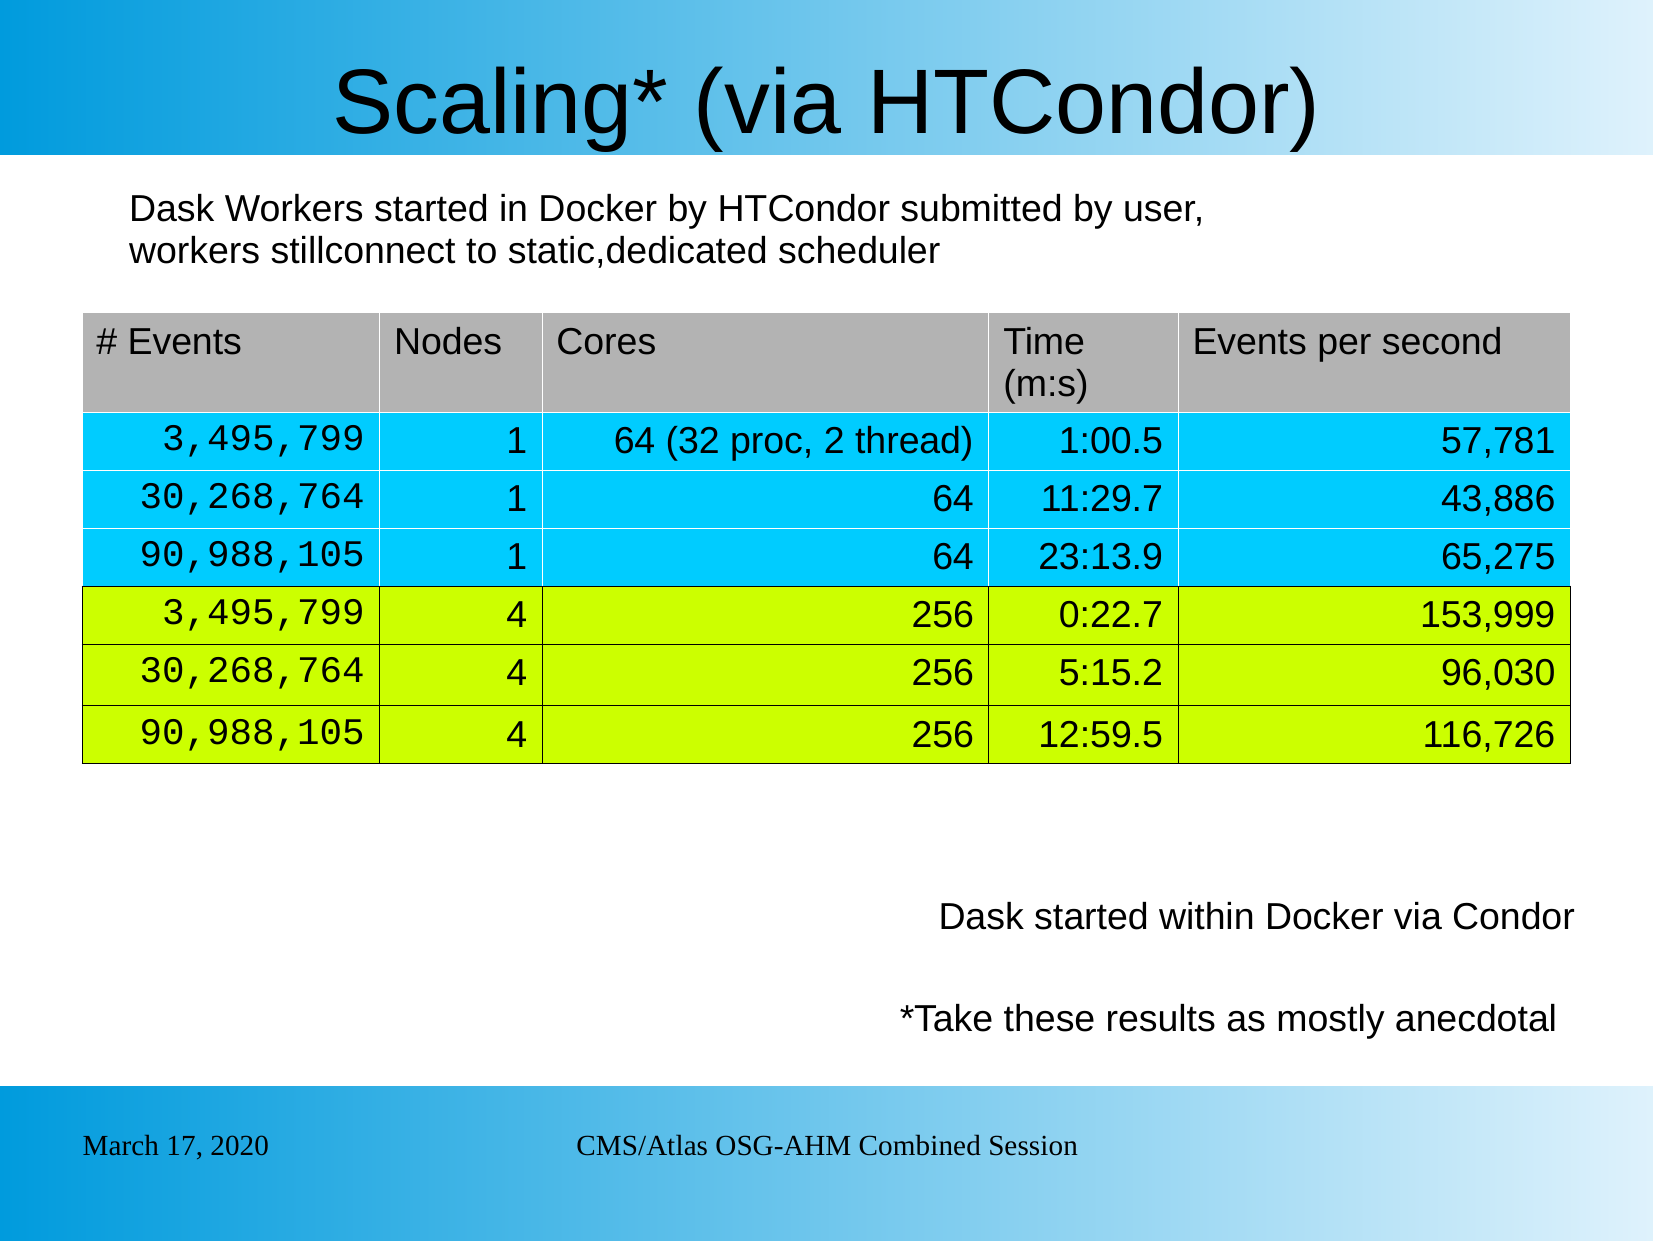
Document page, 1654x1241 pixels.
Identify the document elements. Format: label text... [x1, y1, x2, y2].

table_cell 23:13.9 [989, 529, 1178, 586]
table_cell 64 [543, 529, 988, 586]
table_cell 65,275 [1179, 529, 1570, 586]
table_header Nodes [380, 313, 542, 412]
table_cell 43,886 [1179, 471, 1570, 528]
table_cell 1 [380, 413, 542, 470]
table_cell 3,495,799 [83, 413, 379, 470]
table_header # Events [83, 313, 379, 412]
table_cell 1:00.5 [989, 413, 1178, 470]
title Scaling* (via HTCondor) [82, 49, 1571, 155]
table_cell 256 [543, 587, 988, 644]
table_cell 256 [543, 645, 988, 705]
text_box *Take these results as mostly anecdotal [885, 990, 1573, 1047]
table_cell 256 [543, 706, 988, 763]
table_cell 12:59.5 [989, 706, 1178, 763]
table_cell 90,988,105 [83, 706, 379, 763]
table_cell 64 [543, 471, 988, 528]
text_box Dask started within Docker via Condor [923, 888, 1591, 946]
table_cell 57,781 [1179, 413, 1570, 470]
table_cell 90,988,105 [83, 529, 379, 586]
table_cell 1 [380, 529, 542, 586]
table_cell 5:15.2 [989, 645, 1178, 705]
table_cell 11:29.7 [989, 471, 1178, 528]
table_header Time (m:s) [989, 313, 1178, 412]
table_cell 3,495,799 [83, 587, 379, 644]
table_cell 30,268,764 [83, 645, 379, 705]
table_cell 30,268,764 [83, 471, 379, 528]
table_cell 1 [380, 471, 542, 528]
table_cell 64 (32 proc, 2 thread) [543, 413, 988, 470]
table_cell 116,726 [1179, 706, 1570, 763]
table_cell 0:22.7 [989, 587, 1178, 644]
table_header Cores [543, 313, 988, 412]
table_cell 153,999 [1179, 587, 1570, 644]
table_cell 4 [380, 645, 542, 705]
table_cell 4 [380, 587, 542, 644]
table_cell 4 [380, 706, 542, 763]
table_header Events per second [1179, 313, 1570, 412]
table_cell 96,030 [1179, 645, 1570, 705]
text_box Dask Workers started in Docker by HTCondor submitted by user, workers stillconnect to static,dedicated scheduler [114, 180, 1231, 279]
